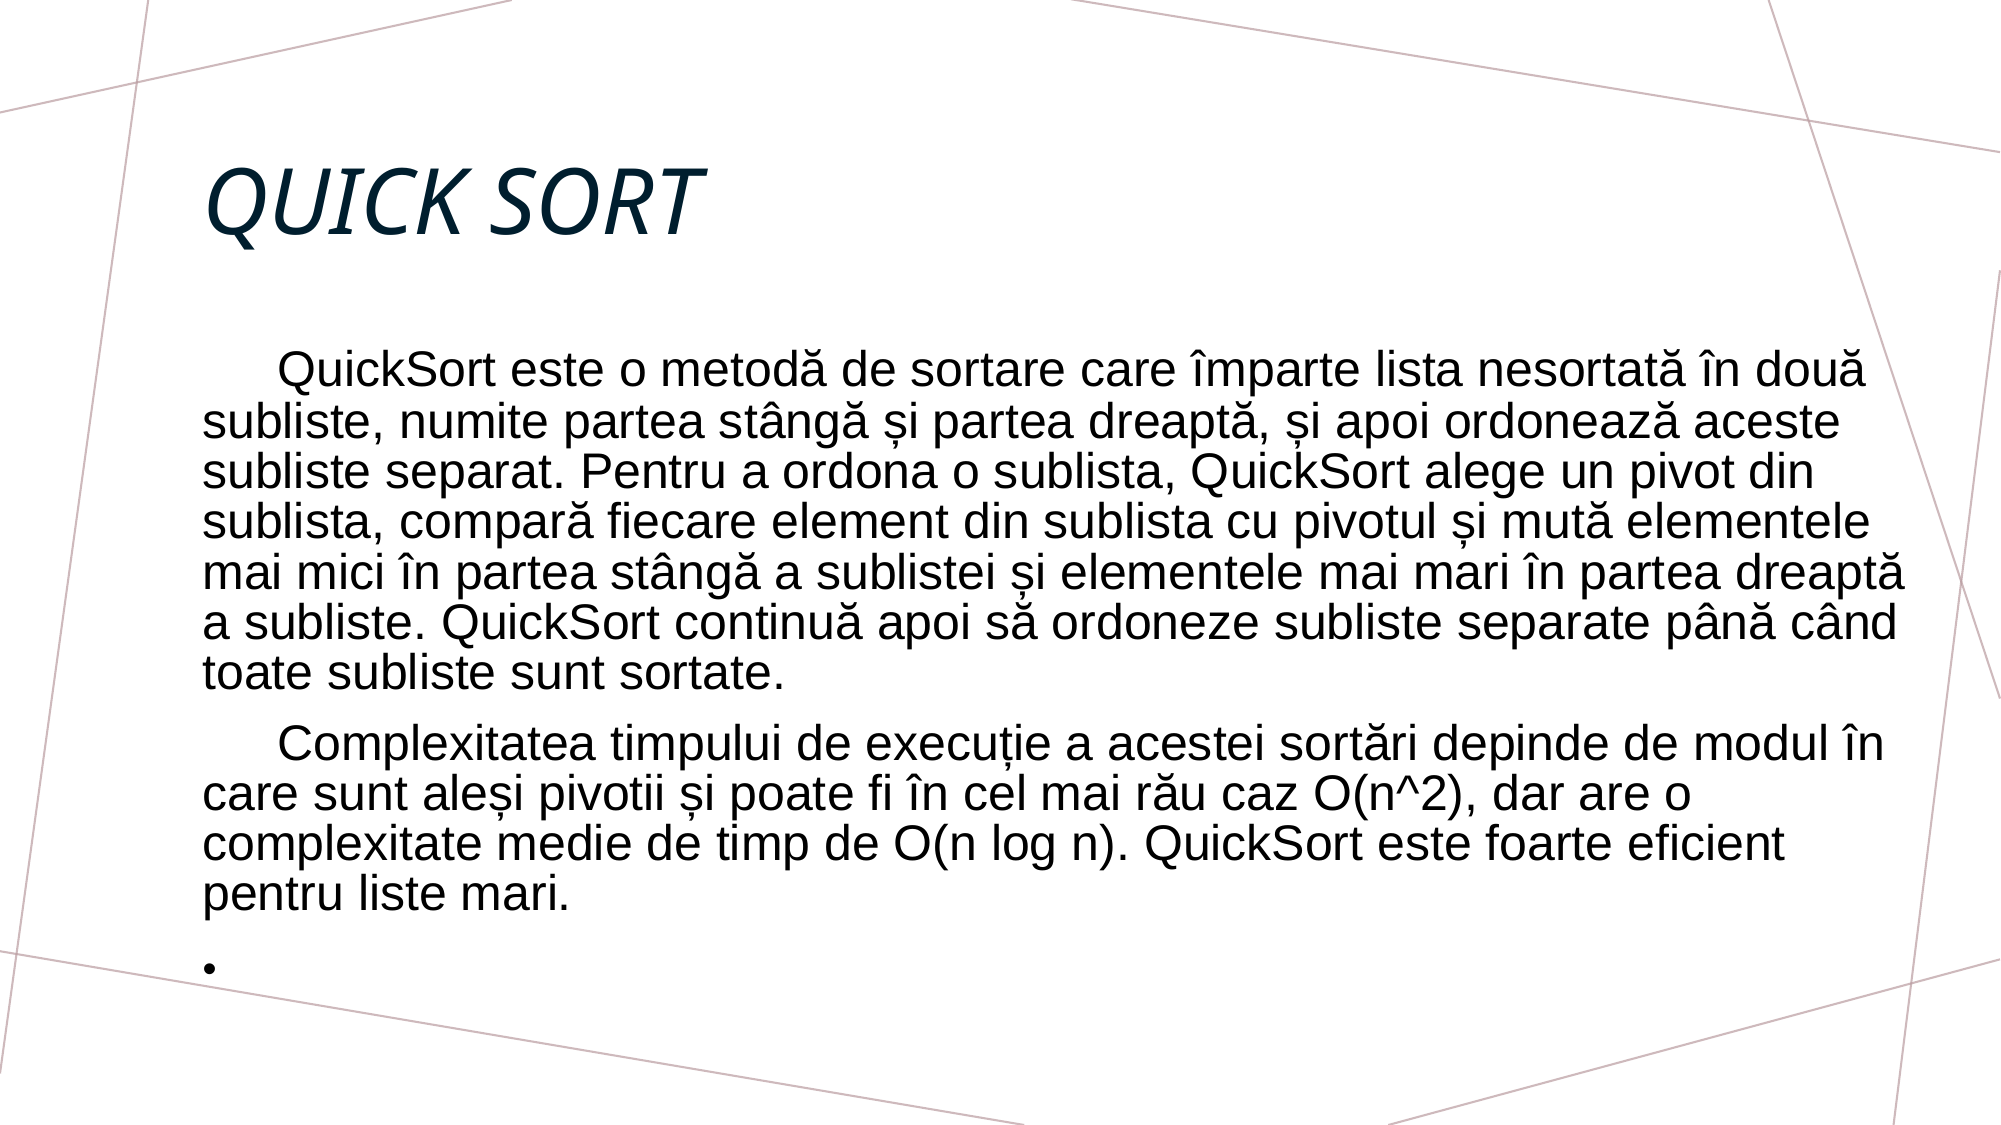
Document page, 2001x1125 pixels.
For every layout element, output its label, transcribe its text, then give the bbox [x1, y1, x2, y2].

list QuickSort este o metodă de sortare care împarte lista nesortată în două subliste, numite partea stângă și partea dreaptă, și apoi ordonează aceste subliste separat. Pentru a ordona o sublista, QuickSort alege un pivot din sublista, compară fiecare element din sublista cu pivotul și mută elementele mai mici în partea stângă a sublistei și elementele mai mari în partea dreaptă a subliste. QuickSort continuă apoi să ordoneze subliste separate până când toate subliste sunt sortate. Complexitatea timpului de execuție a acestei sortări depinde de modul în care sunt aleși pivotii și poate fi în cel mai rău caz O(n^2), dar are o complexitate medie de timp de O(n log n). QuickSort este foarte eficient pentru liste mari. [187, 329, 1924, 990]
title Quick sort [187, 87, 1813, 315]
